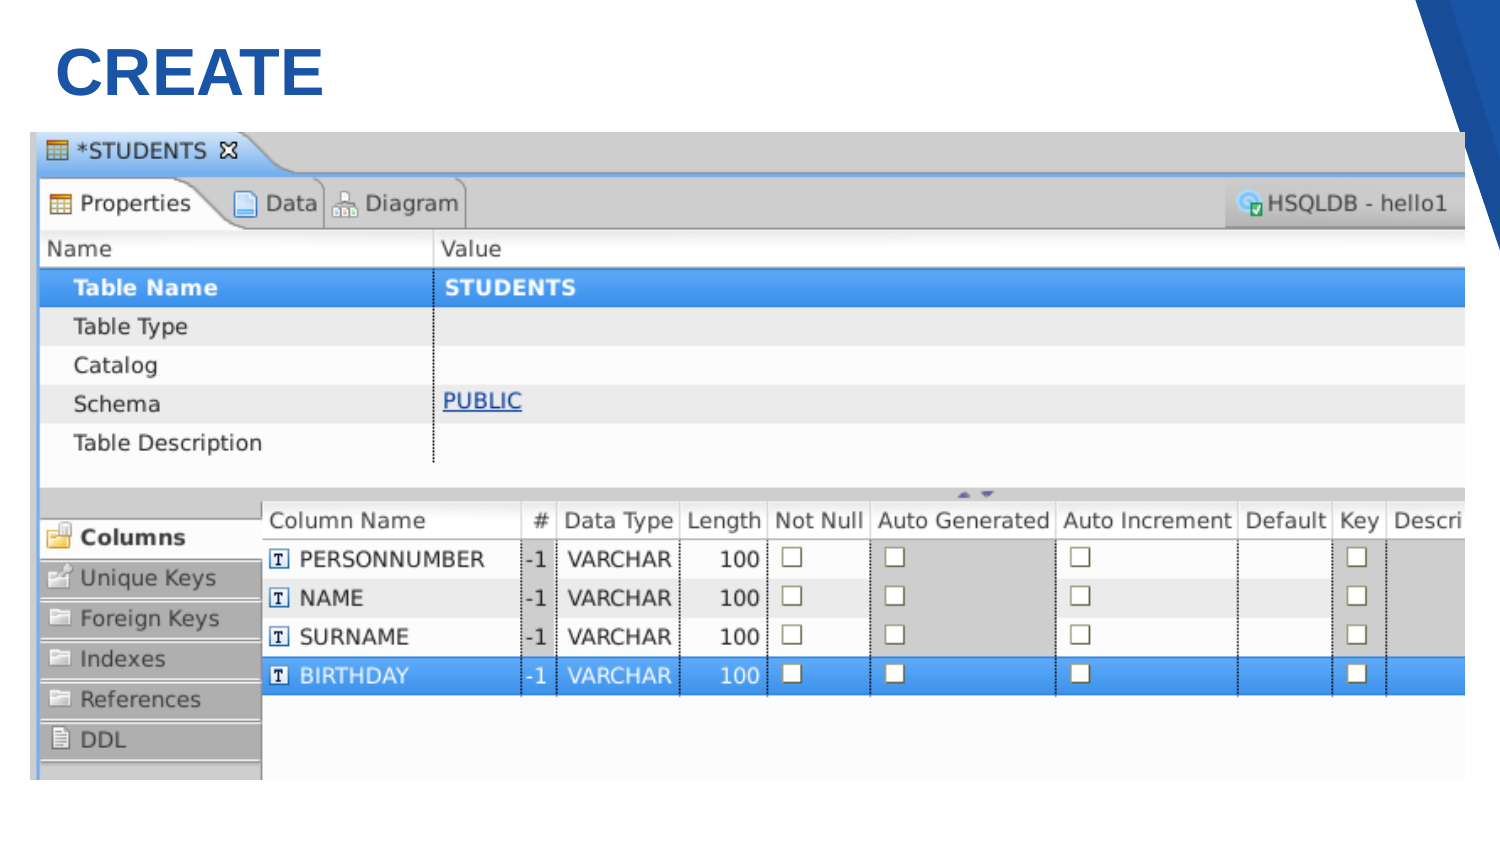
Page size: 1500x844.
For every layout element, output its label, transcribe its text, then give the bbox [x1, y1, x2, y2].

title CREATE [40, 56, 1231, 124]
picture [30, 132, 1465, 781]
